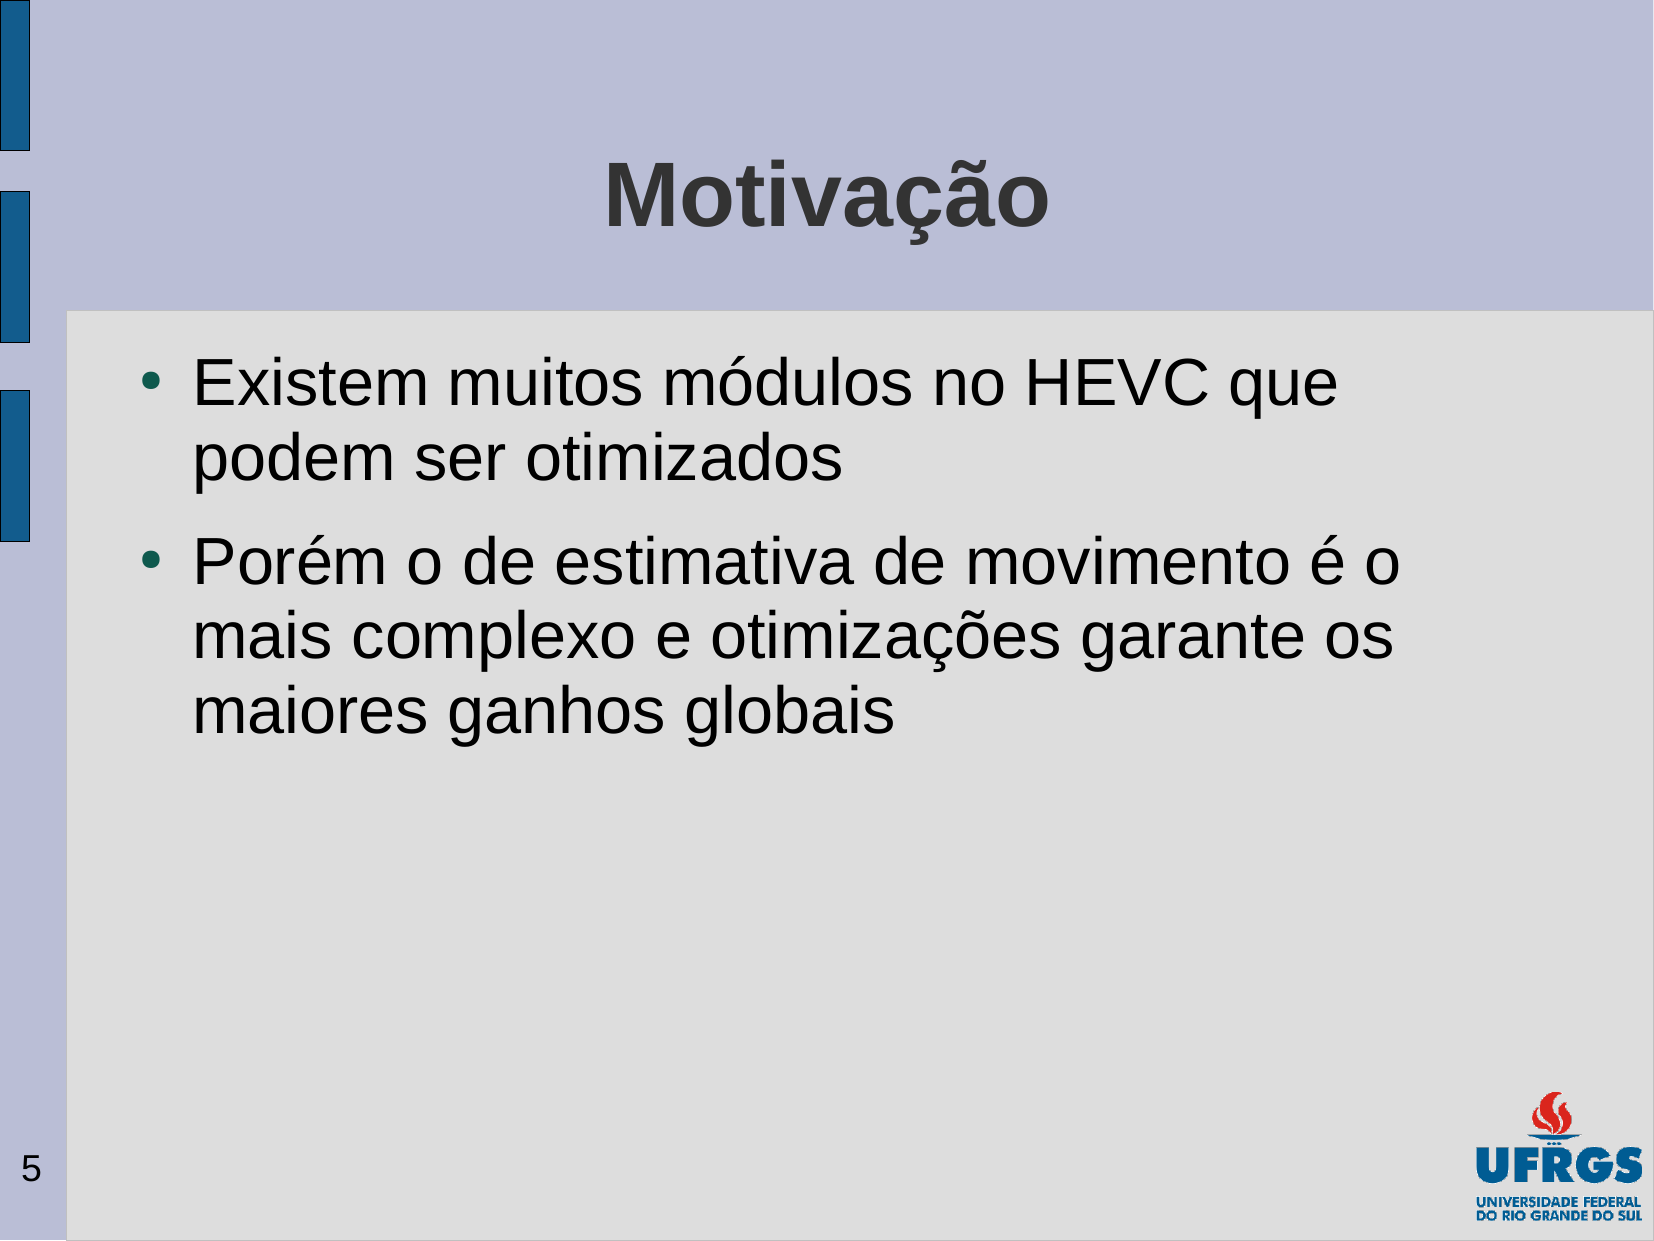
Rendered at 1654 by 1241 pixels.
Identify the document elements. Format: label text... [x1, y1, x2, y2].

picture [1476, 1092, 1642, 1221]
title Motivação [121, 91, 1534, 299]
list Existem muitos módulos no HEVC que podem ser otimizados Porém o de estimativa de movimento é o mais complexo e otimizações garante os maiores ganhos globais [121, 344, 1534, 1065]
